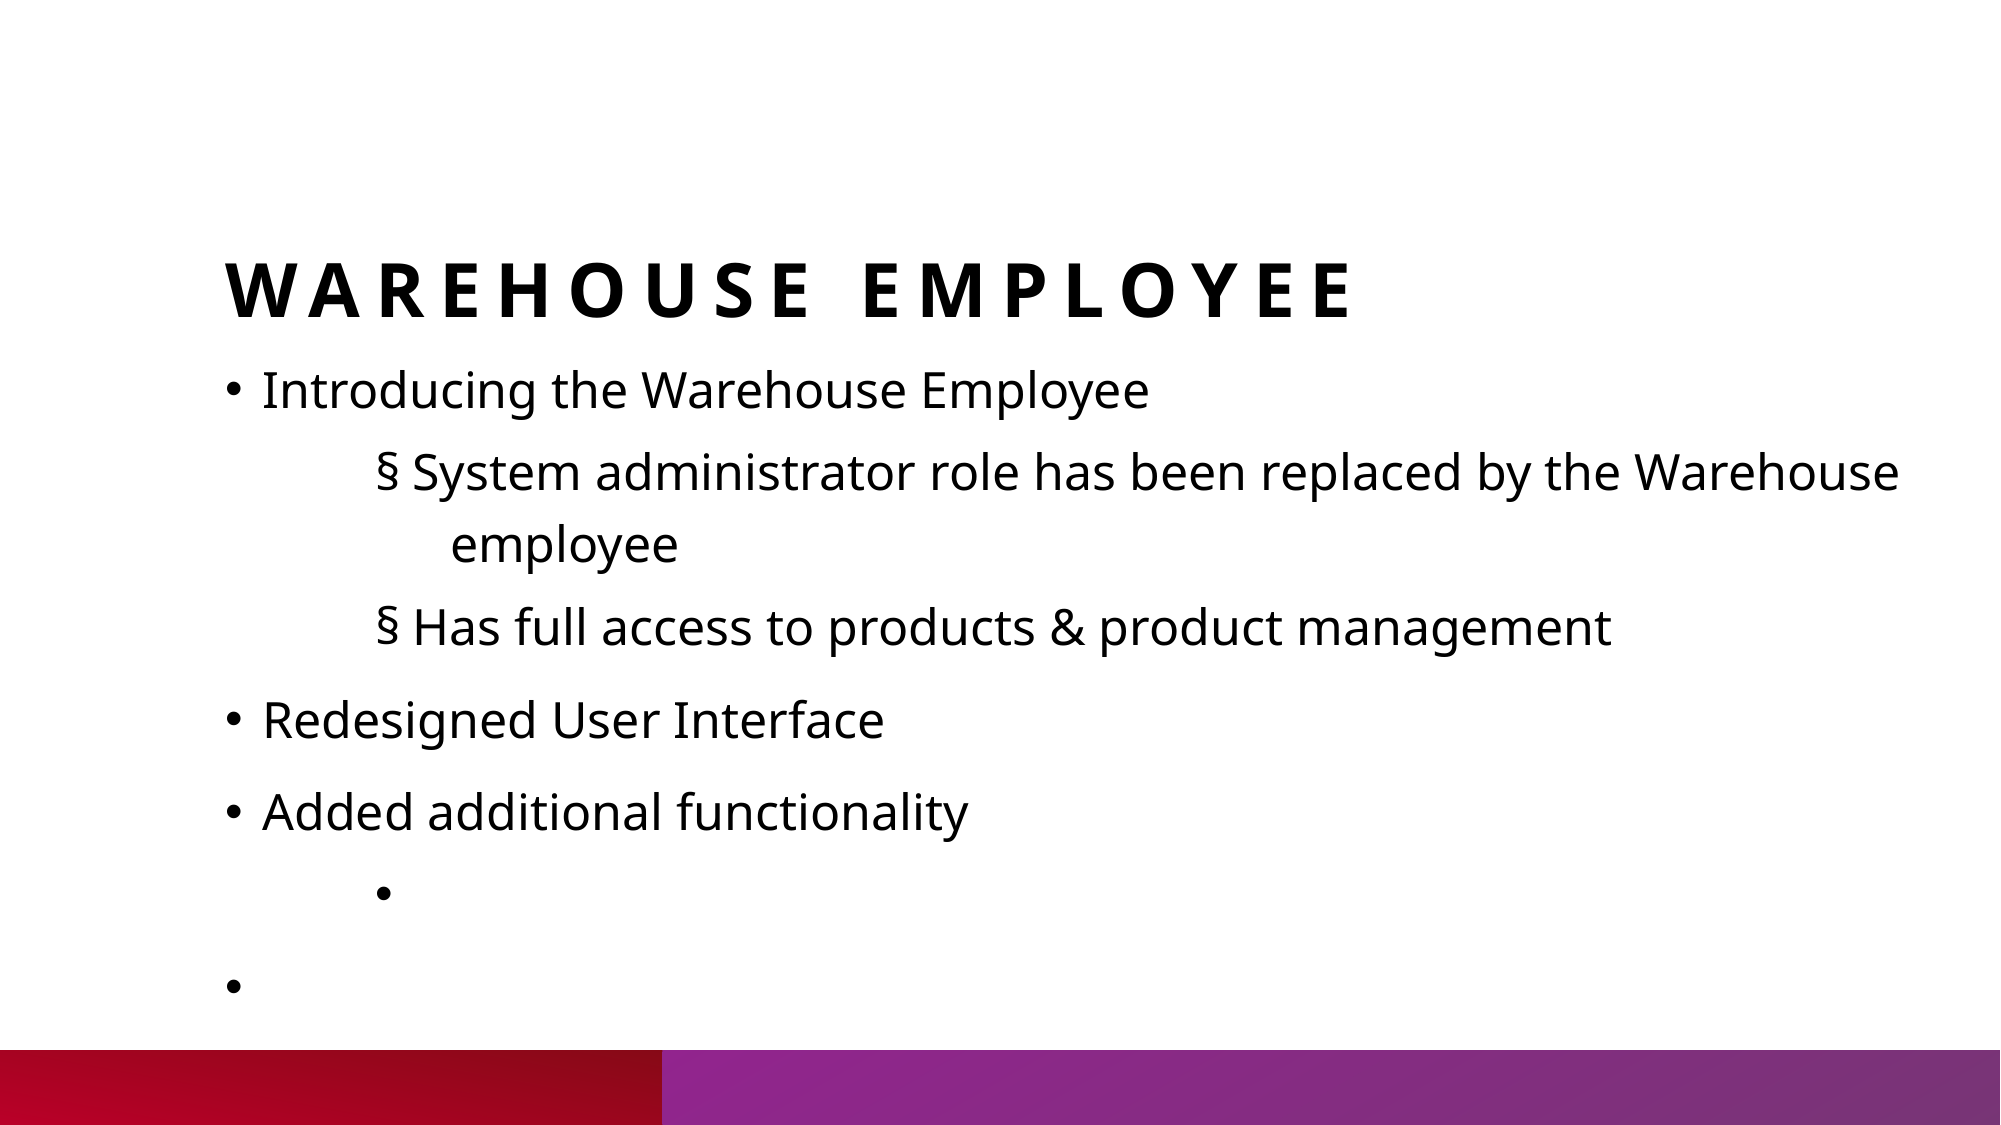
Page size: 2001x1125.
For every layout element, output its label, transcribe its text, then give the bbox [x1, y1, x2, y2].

title Warehouse employee [225, 130, 1906, 334]
list Introducing the Warehouse Employee System administrator role has been replaced by the Warehouse employee Has full access to products & product management Redesigned User Interface Added additional functionality [225, 346, 1906, 996]
